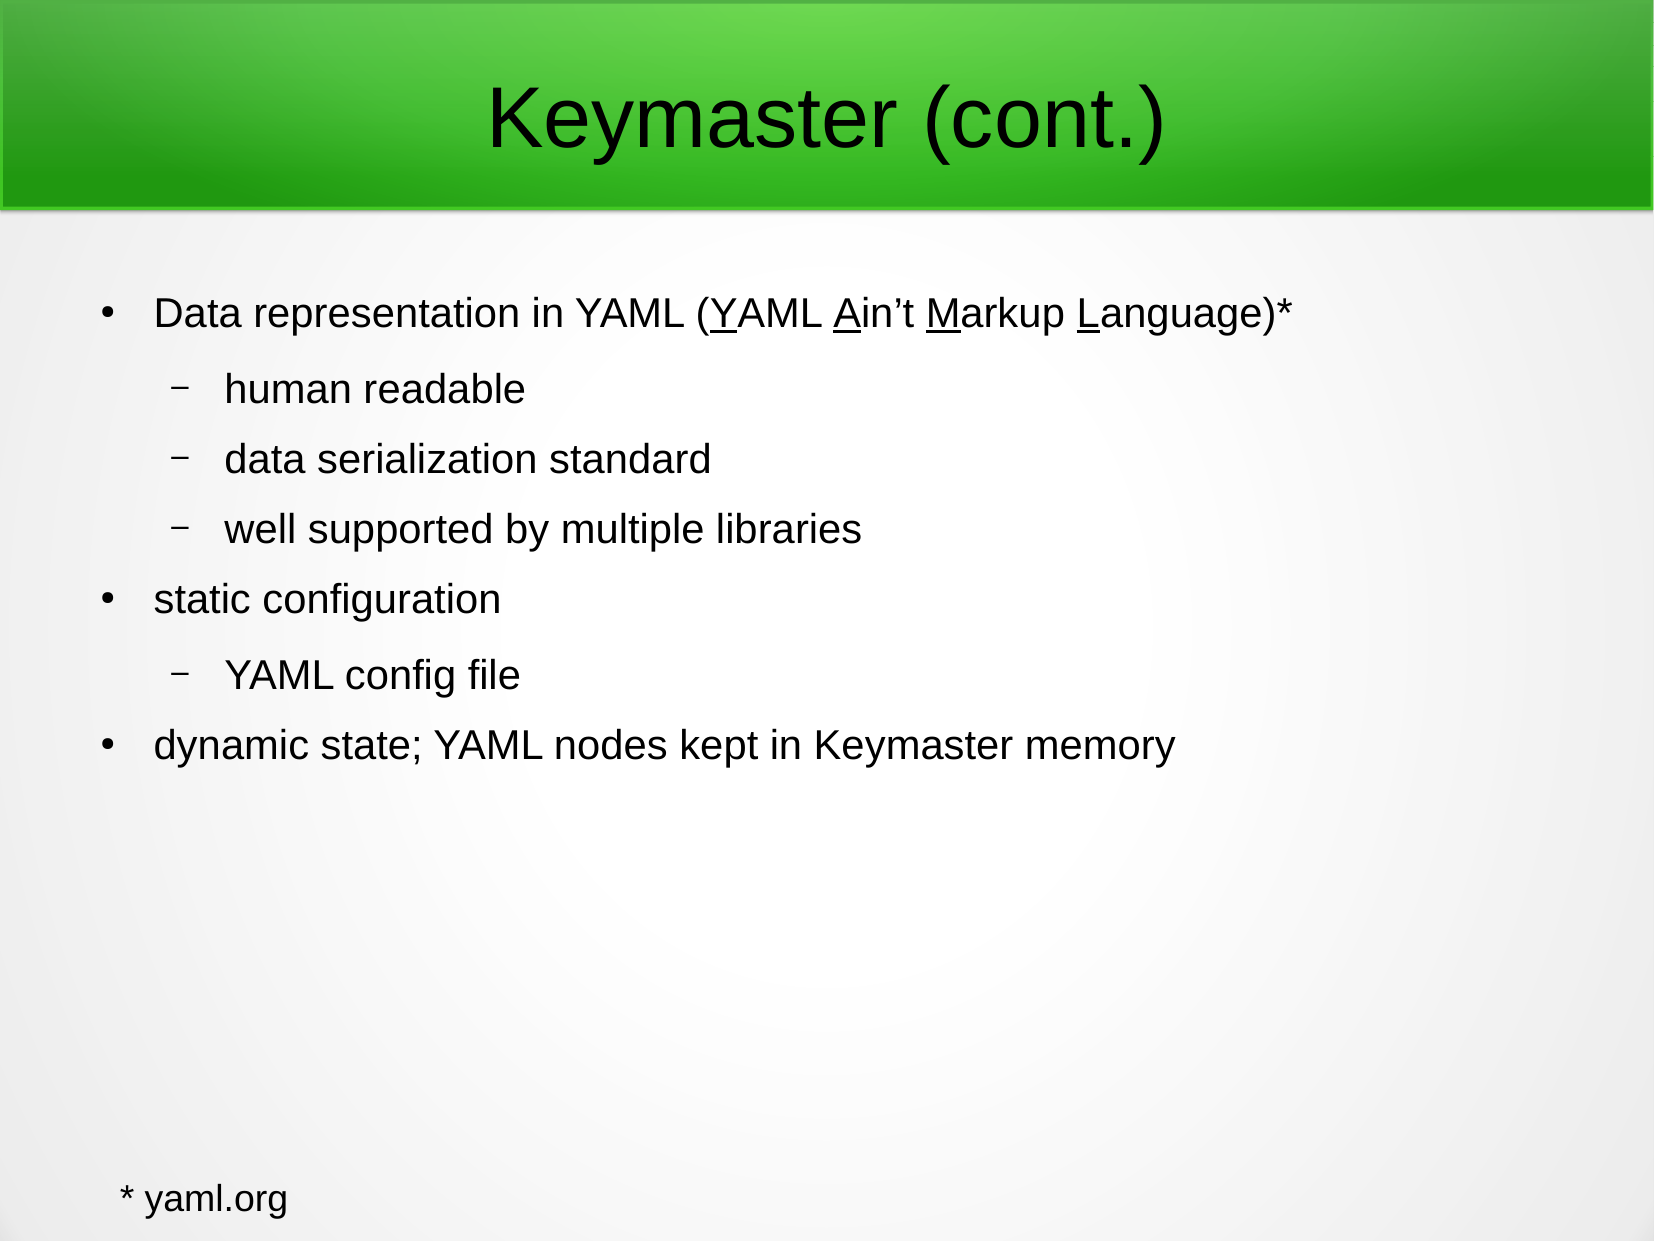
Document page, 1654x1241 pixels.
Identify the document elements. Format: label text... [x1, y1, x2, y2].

title Keymaster (cont.) [82, 47, 1571, 189]
list Data representation in YAML (YAML Ain’t Markup Language)* human readable data serialization standard well supported by multiple libraries static configuration YAML config file dynamic state; YAML nodes kept in Keymaster memory [82, 290, 1571, 1096]
text_box * yaml.org [105, 1170, 303, 1227]
